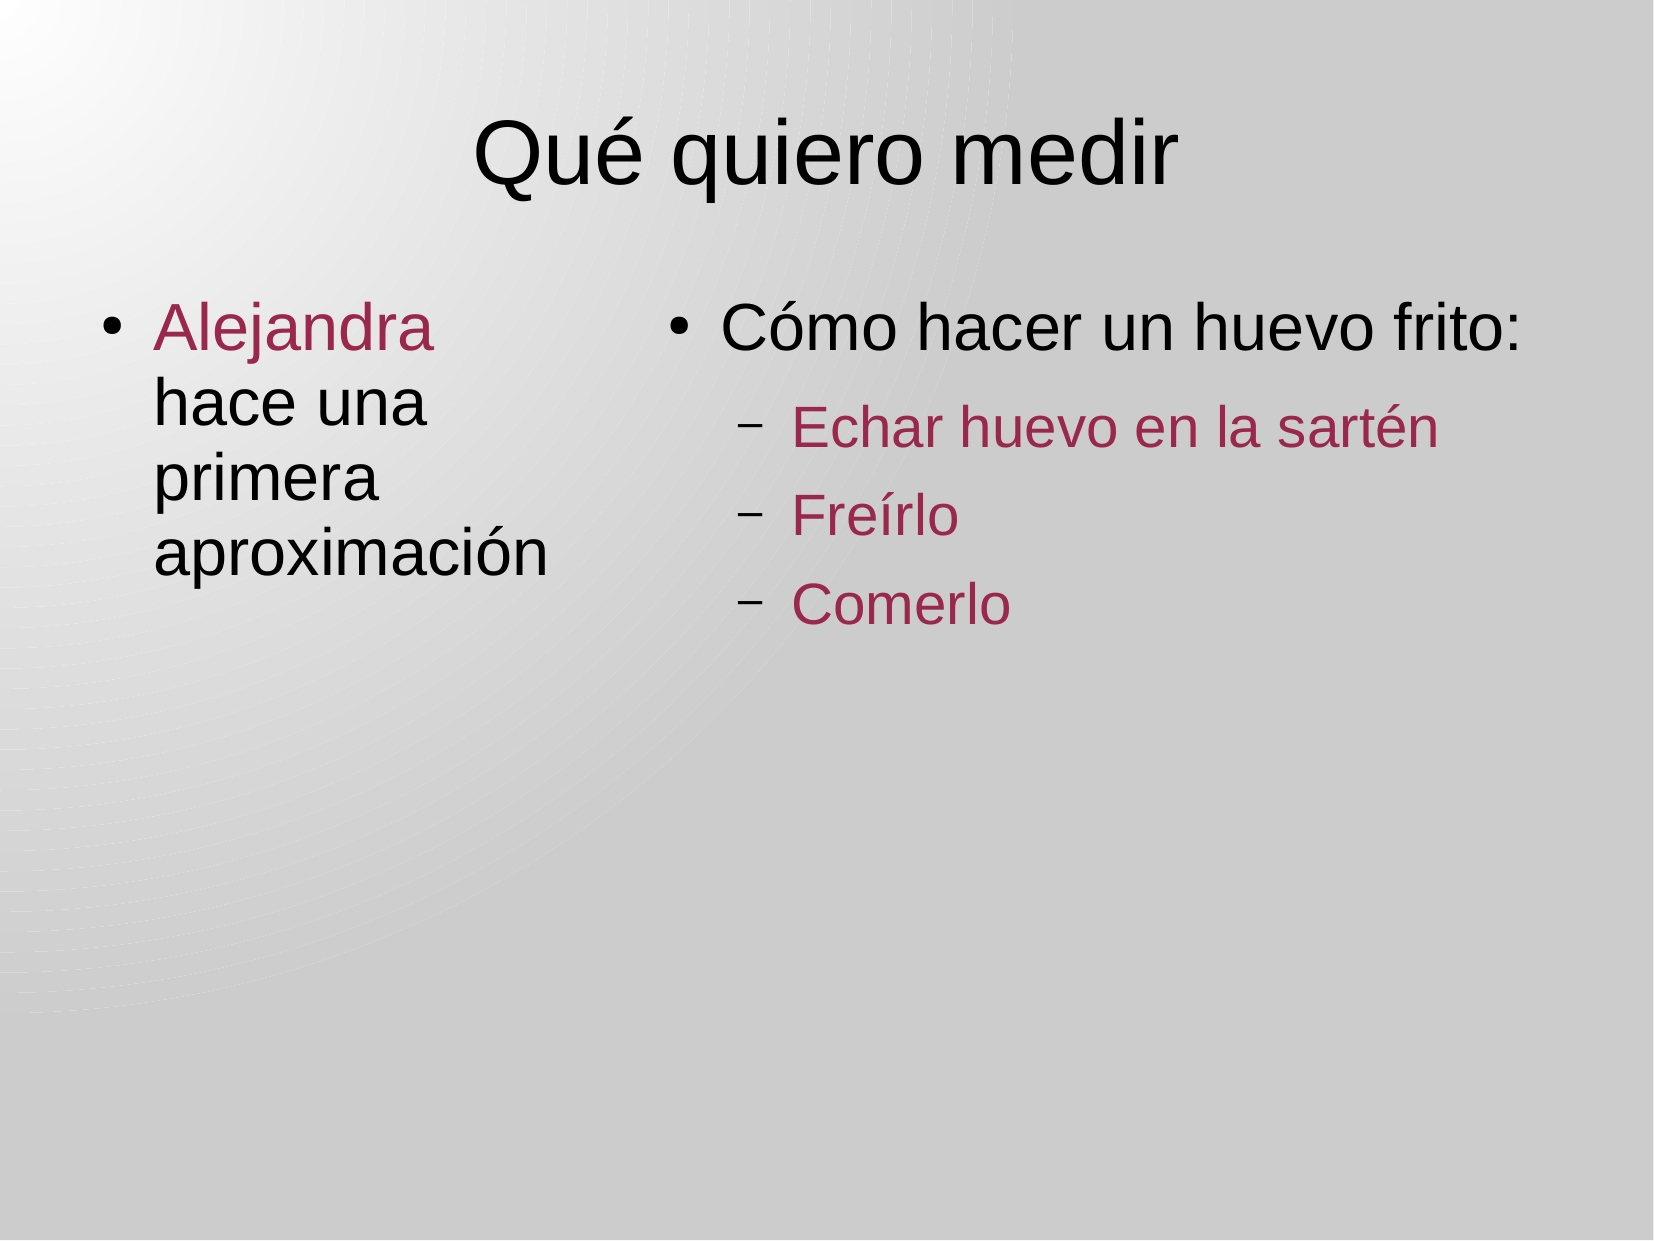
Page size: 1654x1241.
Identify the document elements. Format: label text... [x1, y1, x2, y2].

list Cómo hacer un huevo frito: Echar huevo en la sartén Freírlo Comerlo [649, 290, 1539, 1109]
title Qué quiero medir [82, 49, 1571, 257]
list Alejandra hace una primera aproximación [82, 290, 591, 1109]
